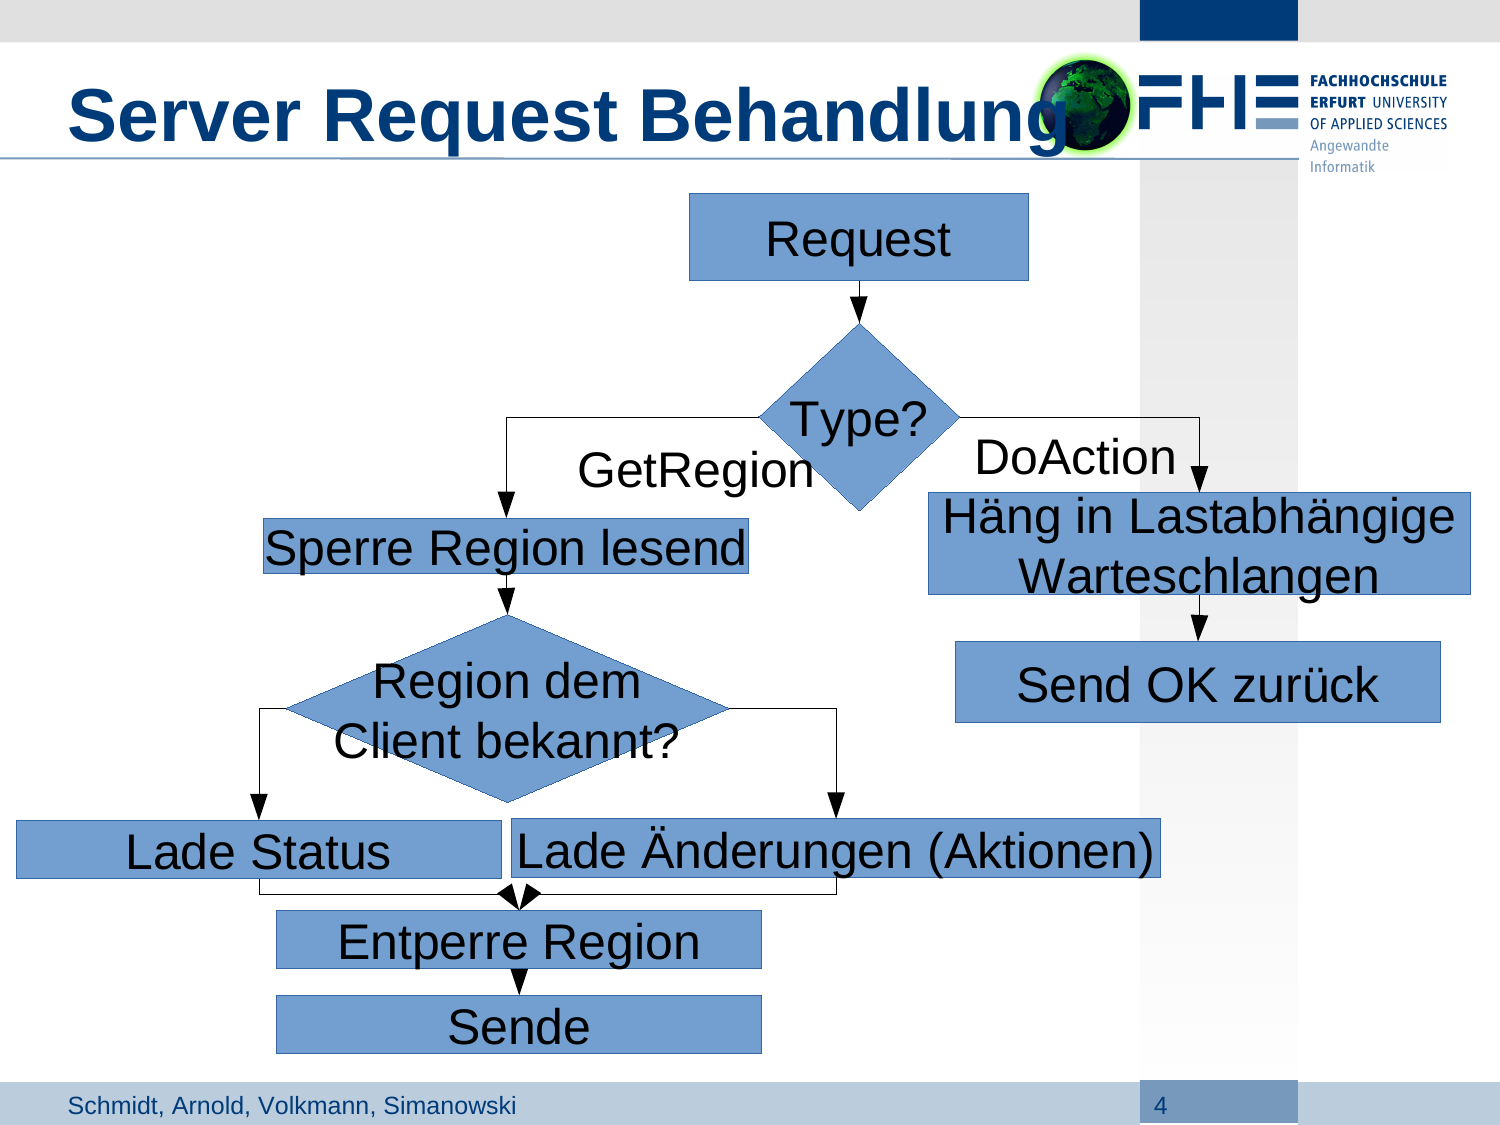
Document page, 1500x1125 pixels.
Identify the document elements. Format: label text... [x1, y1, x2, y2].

text_box Sperre Region lesend [263, 518, 749, 574]
text_box Häng in Lastabhängige Warteschlangen [928, 492, 1471, 595]
text_box Lade Änderungen (Aktionen) [511, 818, 1161, 878]
text_box Request [689, 193, 1029, 281]
picture [1030, 75, 1447, 172]
text_box Region dem Client bekannt? [286, 614, 729, 803]
text_box Sende [276, 995, 762, 1054]
text_box Type? [758, 323, 960, 511]
text_box Entperre Region [276, 910, 762, 969]
title Server Request Behandlung [53, 58, 1140, 142]
text_box Send OK zurück [955, 641, 1441, 723]
picture [1030, 50, 1140, 58]
text_box Lade Status [16, 820, 502, 879]
picture [1030, 142, 1055, 150]
